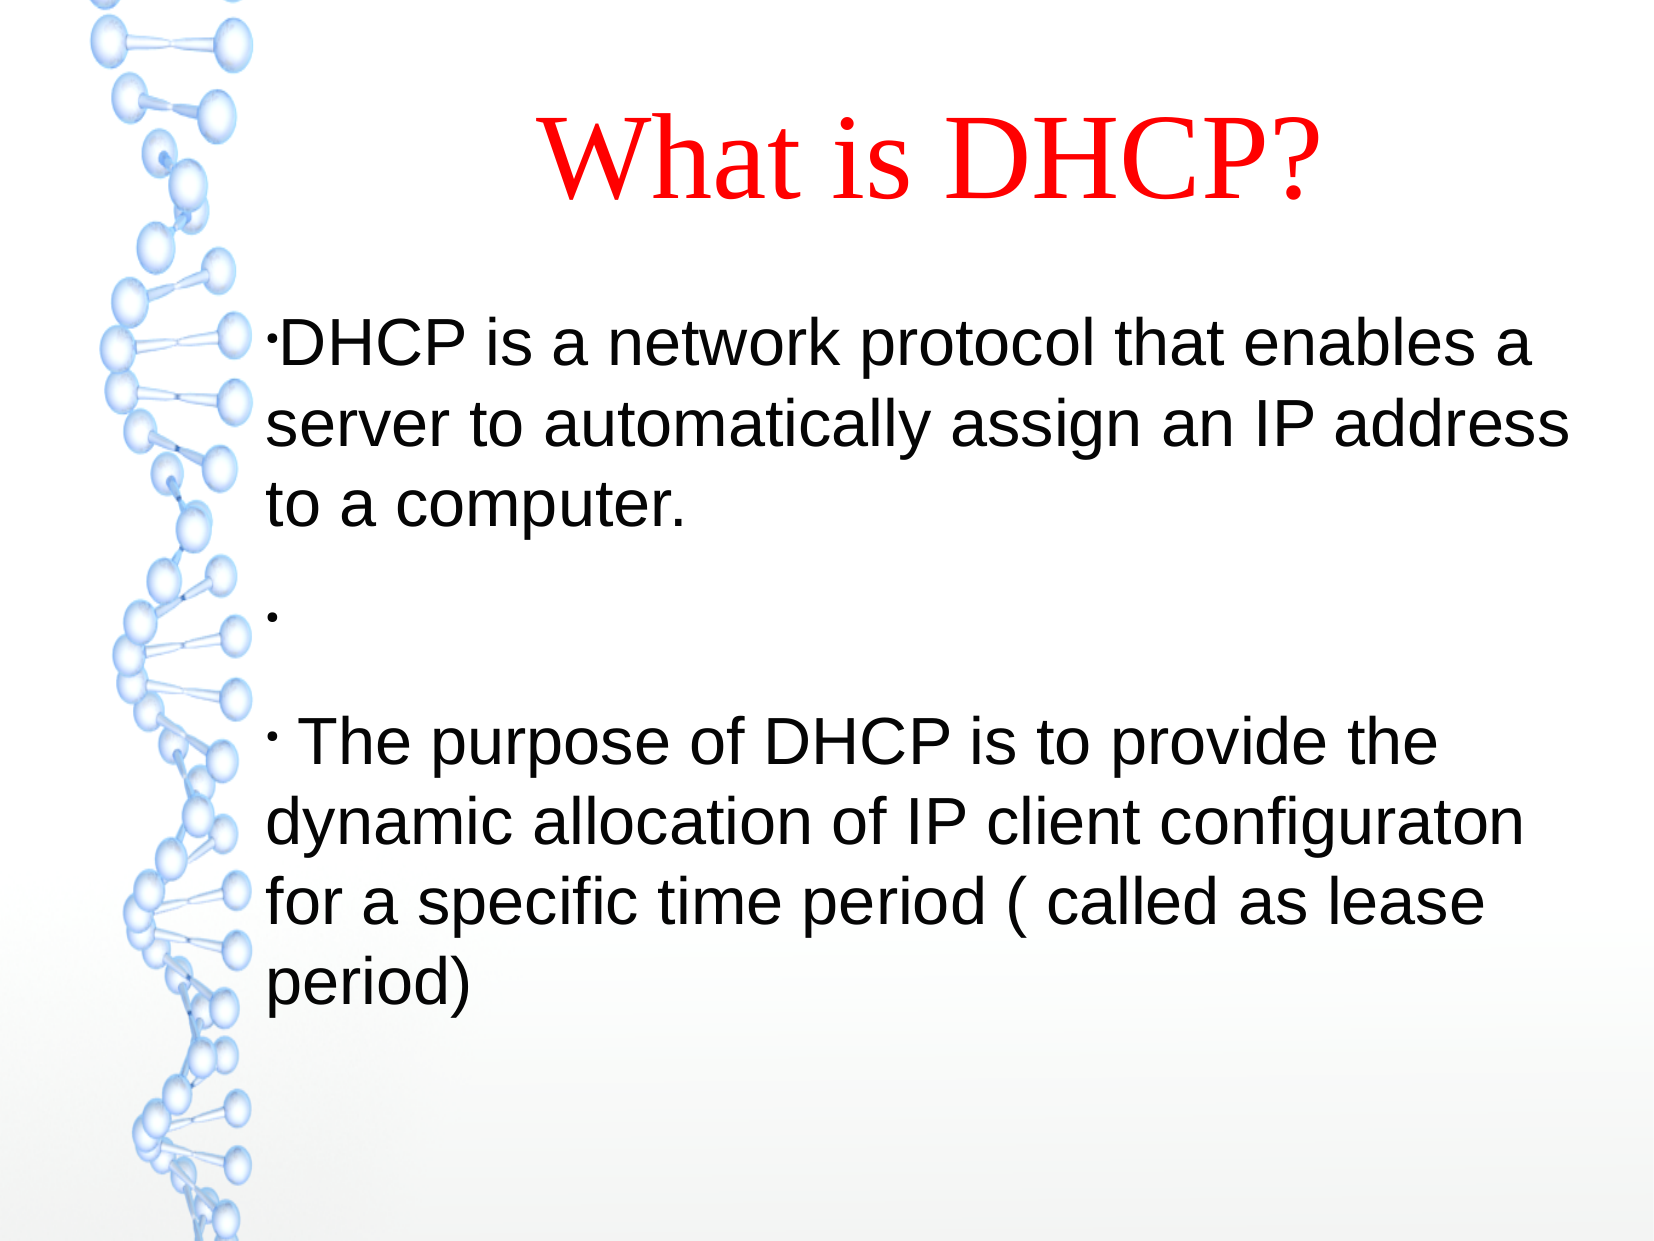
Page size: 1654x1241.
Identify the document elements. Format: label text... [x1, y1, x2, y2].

list DHCP is a network protocol that enables a server to automatically assign an IP address to a computer. The purpose of DHCP is to provide the dynamic allocation of IP client configuraton for a specific time period ( called as lease period) [265, 299, 1595, 1019]
title What is DHCP? [265, 47, 1595, 252]
picture [0, 0, 1654, 1241]
